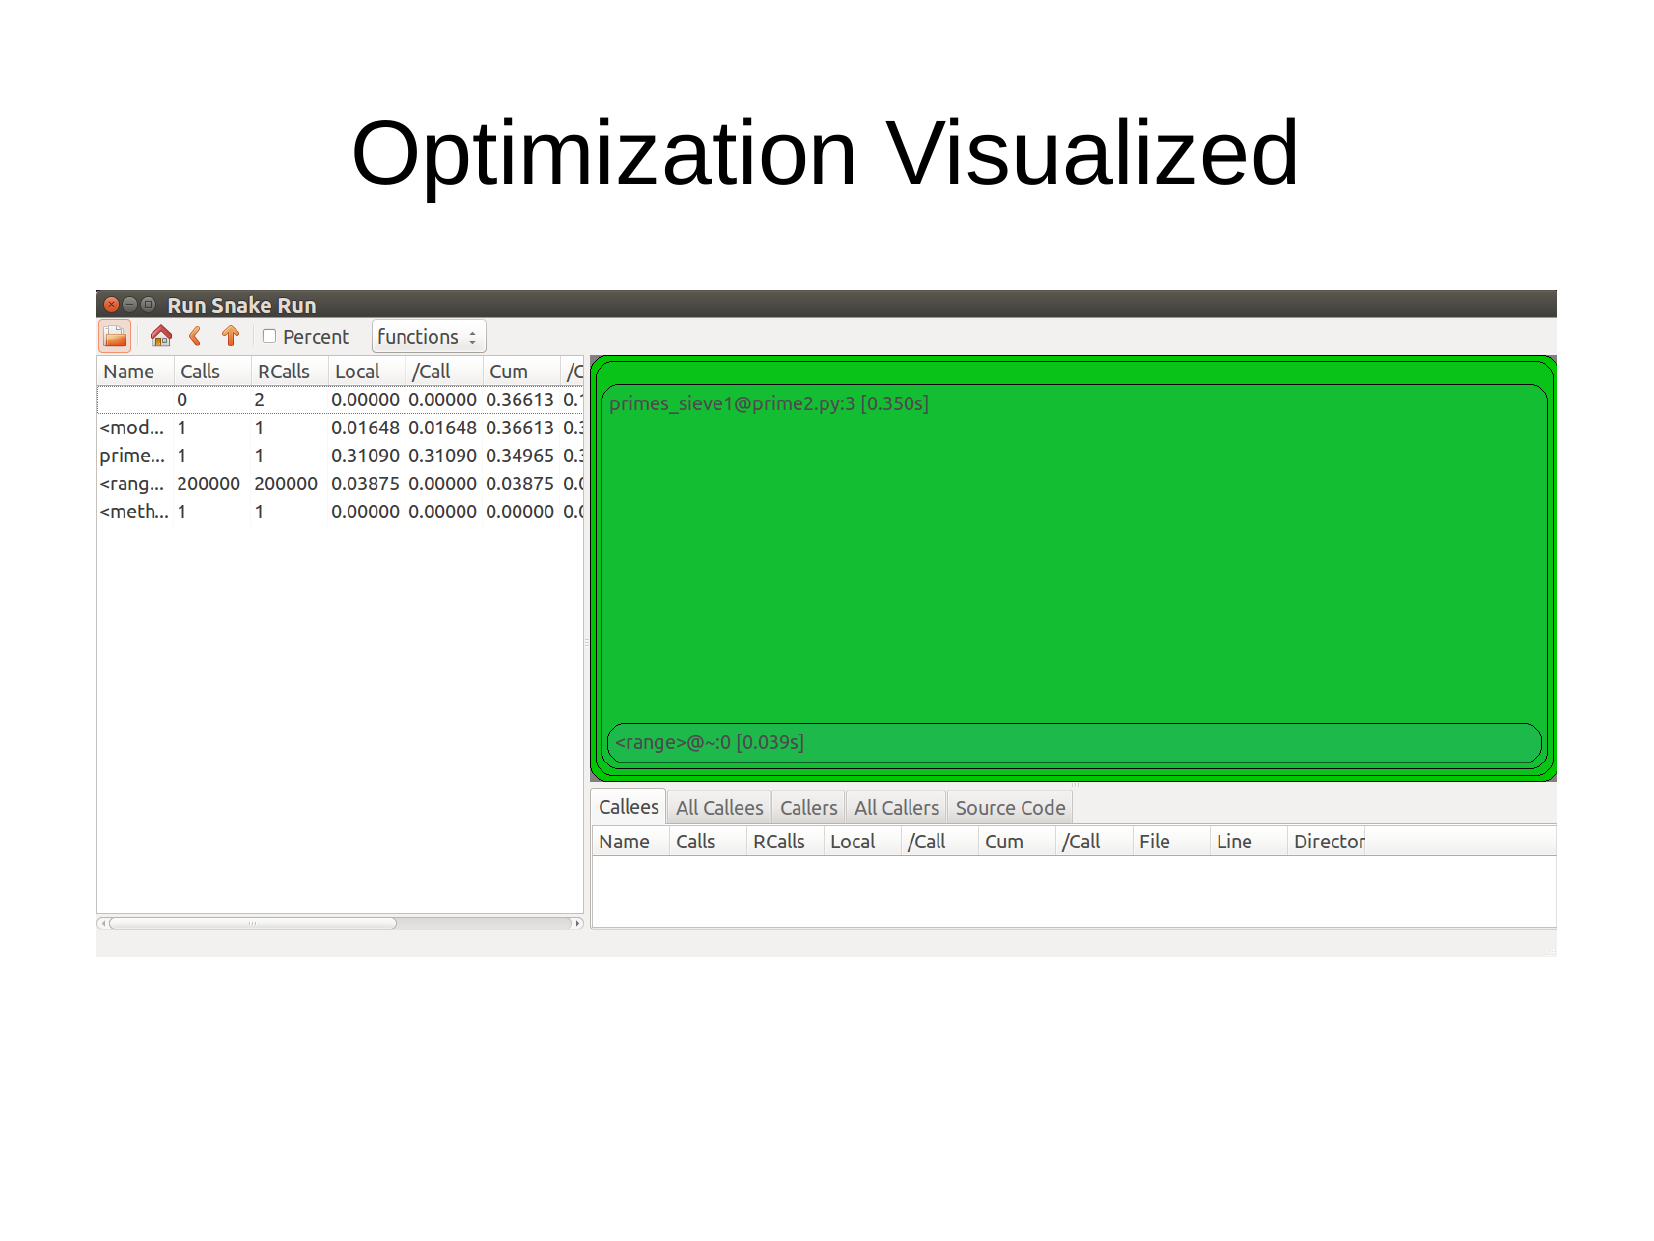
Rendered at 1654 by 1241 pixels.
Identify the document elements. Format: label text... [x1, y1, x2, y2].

picture [96, 290, 1557, 957]
title Optimization Visualized [82, 49, 1571, 257]
